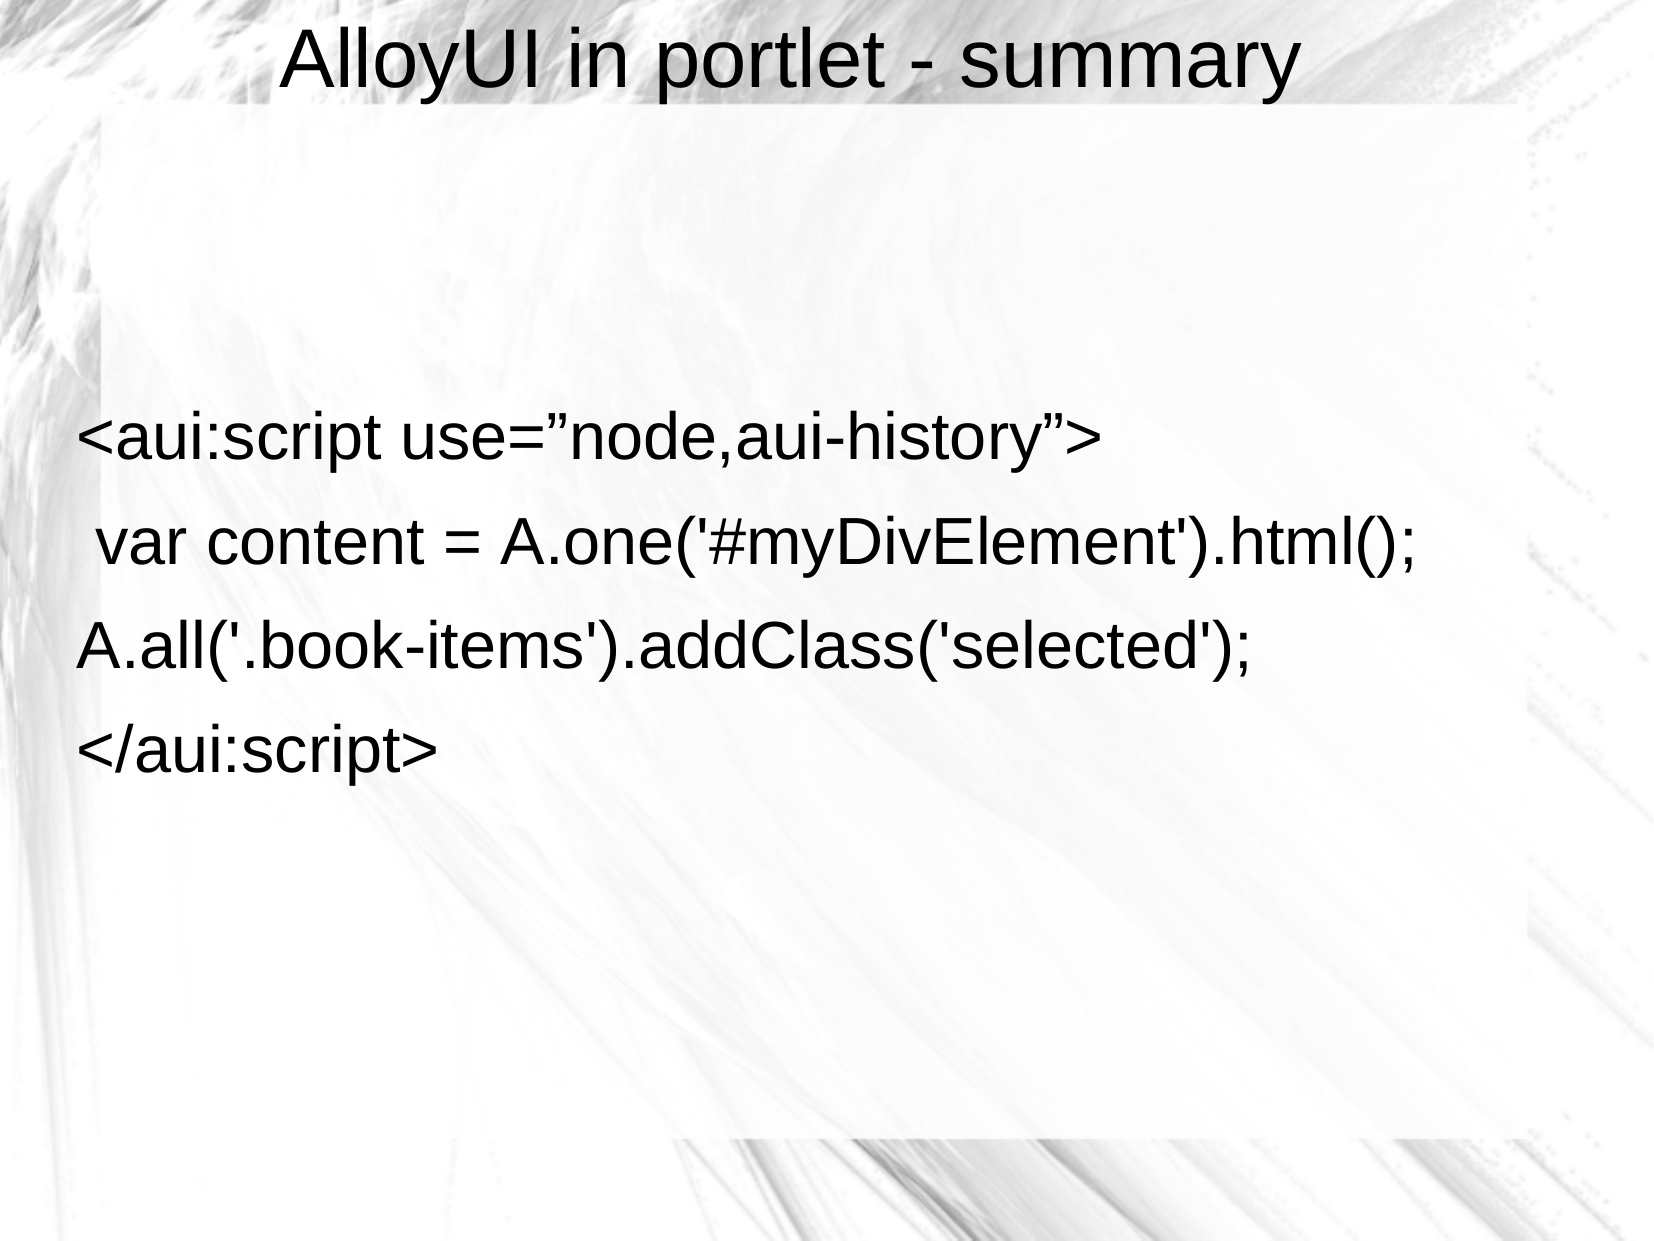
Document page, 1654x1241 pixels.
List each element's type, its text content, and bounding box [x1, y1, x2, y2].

picture [0, 0, 1654, 1241]
title AlloyUI in portlet - summary [47, 0, 1536, 119]
list <aui:script use=”node,aui-history”> var content = A.one('#myDivElement').html(); A.all('.book-items').addClass('selected'); </aui:script> [76, 295, 1565, 1114]
